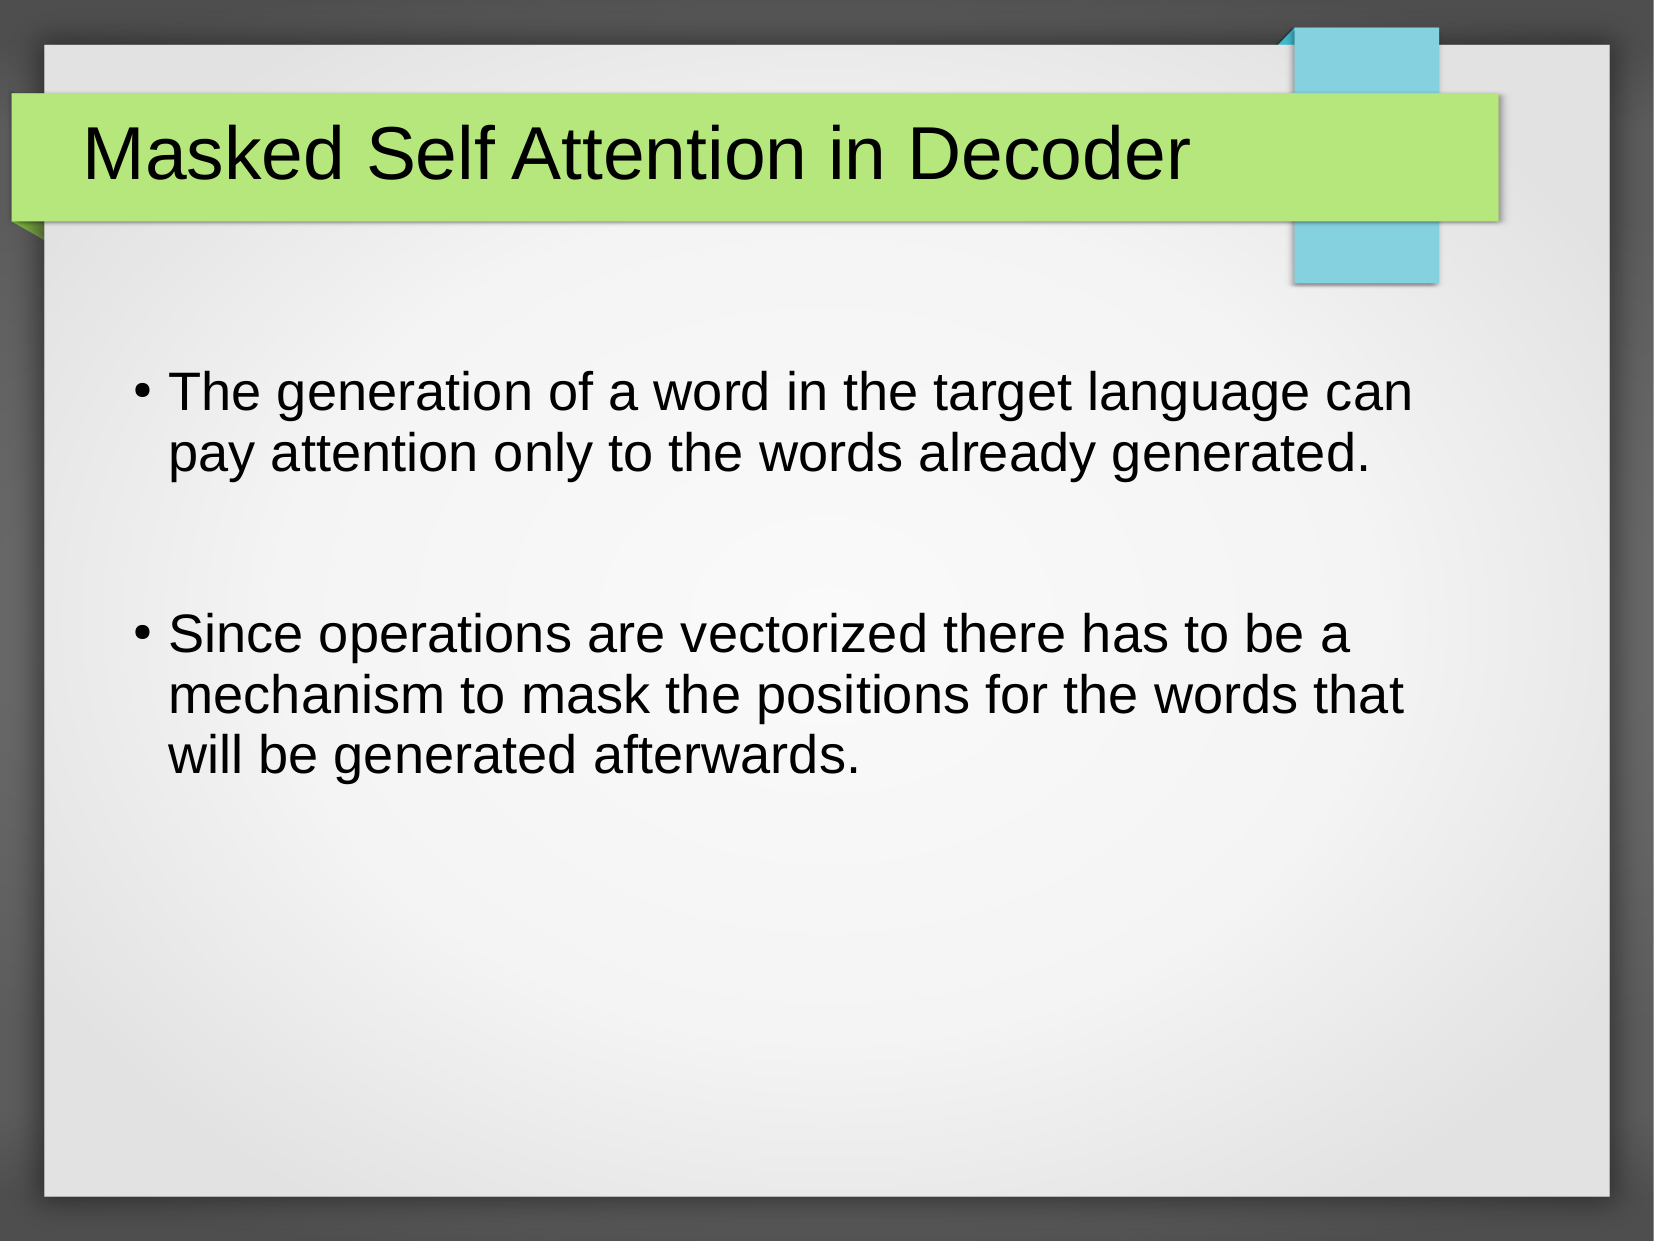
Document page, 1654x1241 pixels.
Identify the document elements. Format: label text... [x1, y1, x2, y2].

text_box The generation of a word in the target language can pay attention only to the words already generated. Since operations are vectorized there has to be a mechanism to mask the positions for the words that will be generated afterwards. [118, 354, 1489, 793]
picture [0, 0, 1654, 1241]
title Masked Self Attention in Decoder [82, 94, 1264, 213]
